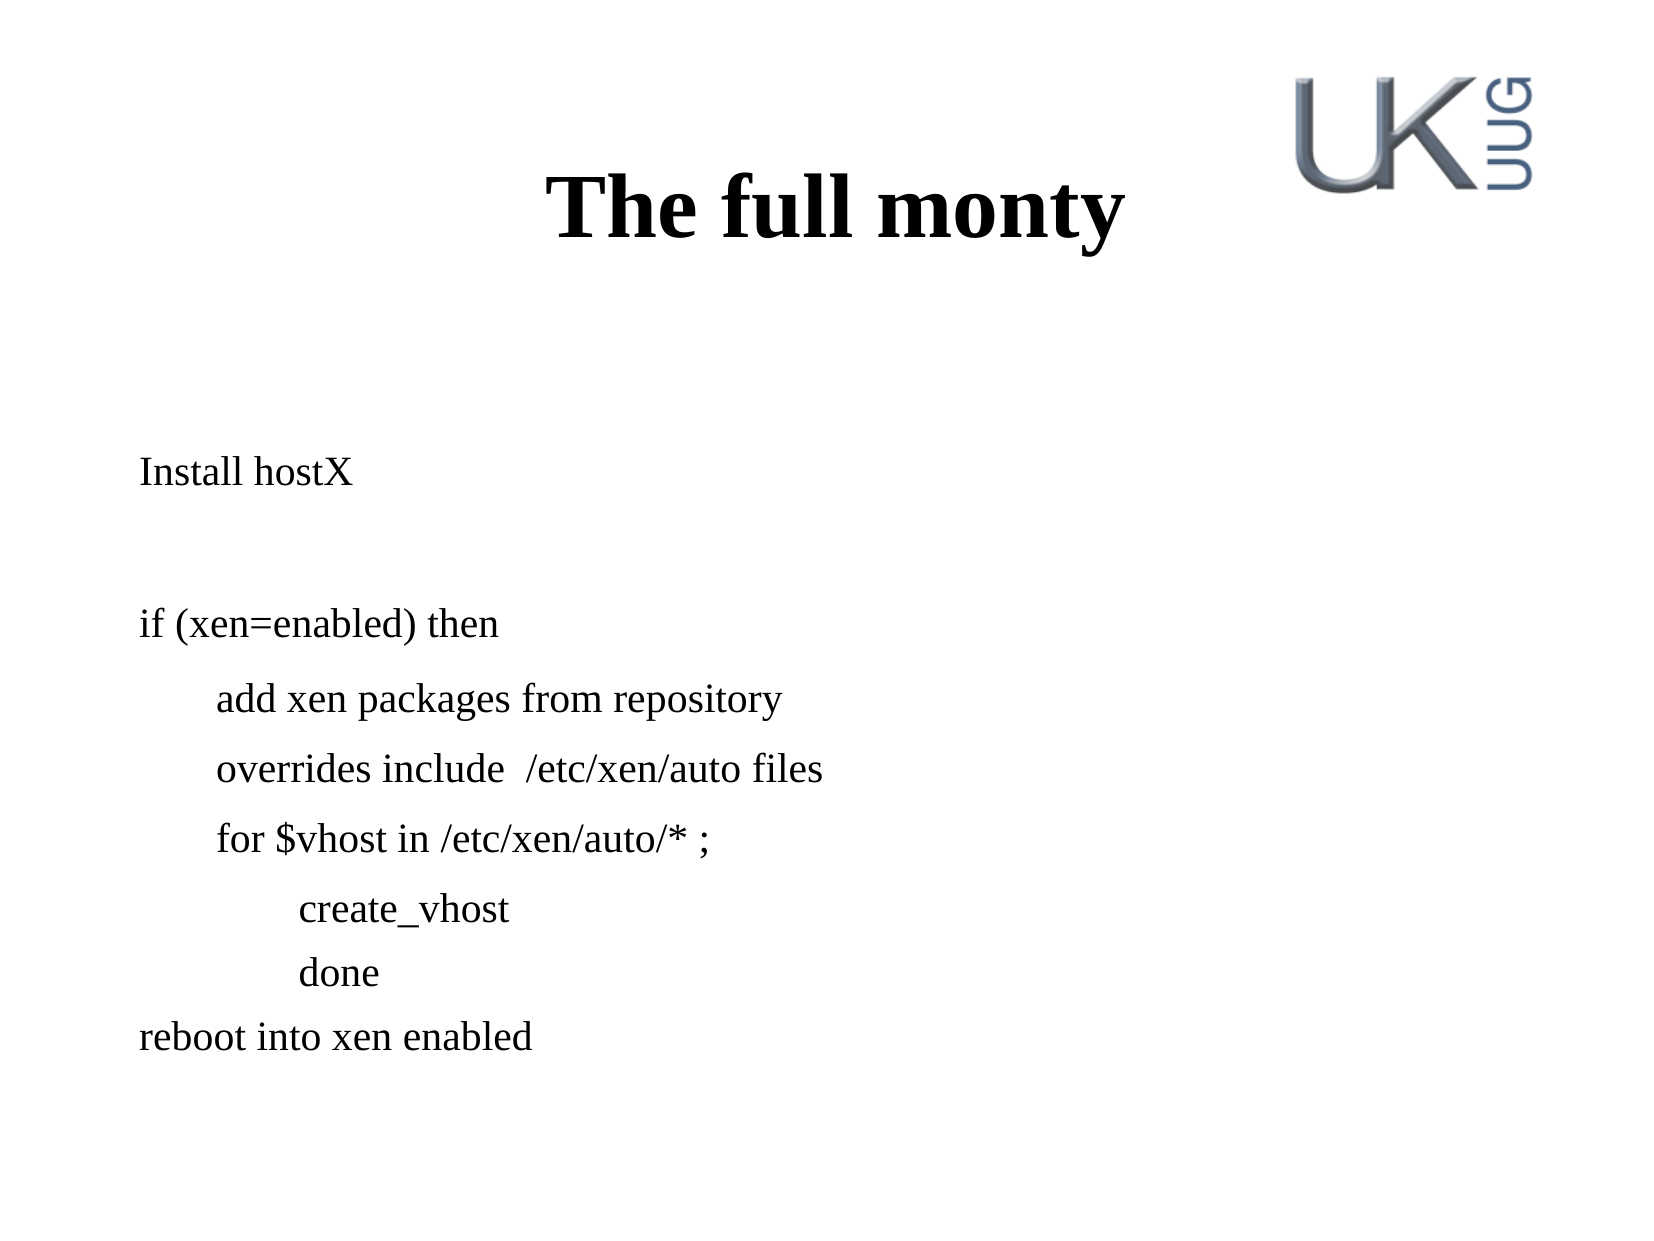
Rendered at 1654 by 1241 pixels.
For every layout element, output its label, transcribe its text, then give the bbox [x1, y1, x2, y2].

list Install hostX if (xen=enabled) then add xen packages from repository overrides include /etc/xen/auto files for $vhost in /etc/xen/auto/* ; create_vhost done reboot into xen enabled [121, 344, 1534, 1241]
picture [1289, 74, 1538, 196]
title The full monty [121, 102, 1534, 311]
